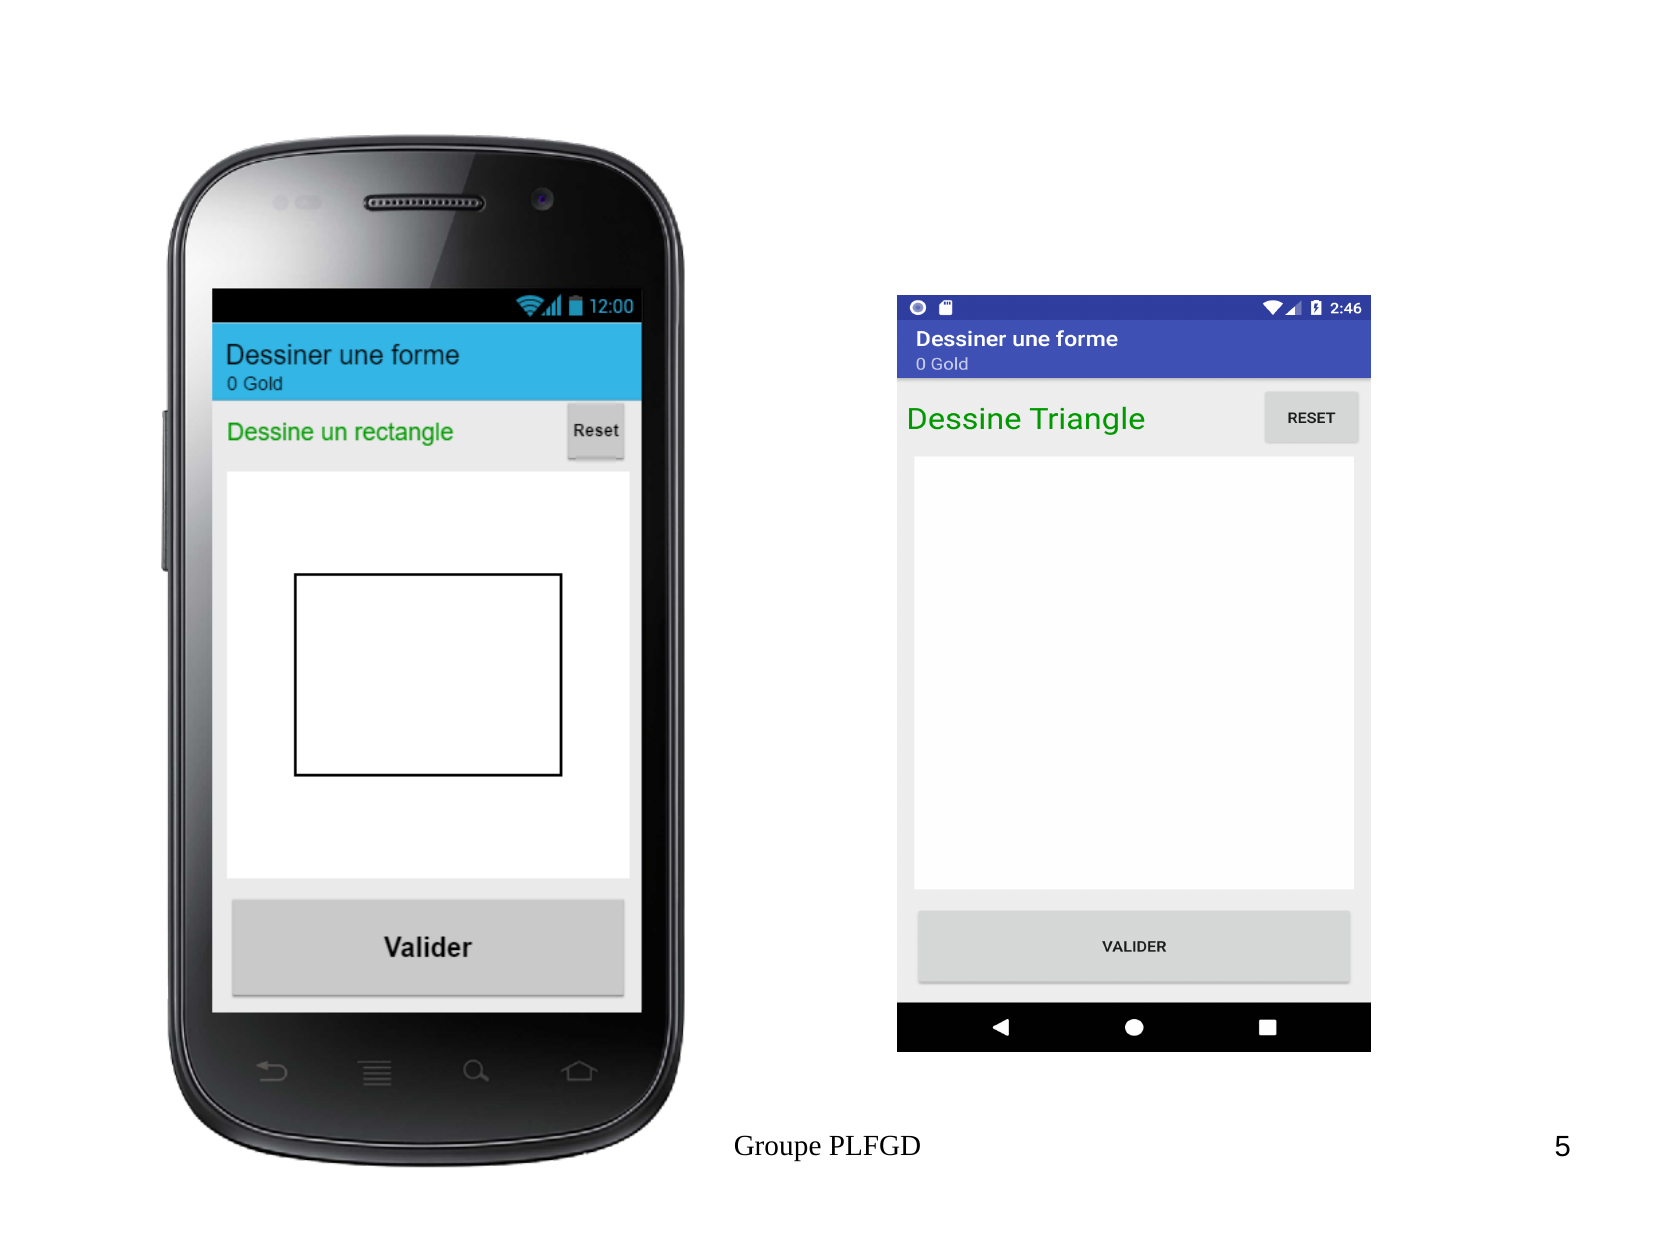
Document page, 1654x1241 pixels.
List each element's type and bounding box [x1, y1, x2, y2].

picture [160, 134, 686, 1170]
picture [897, 295, 1371, 1052]
